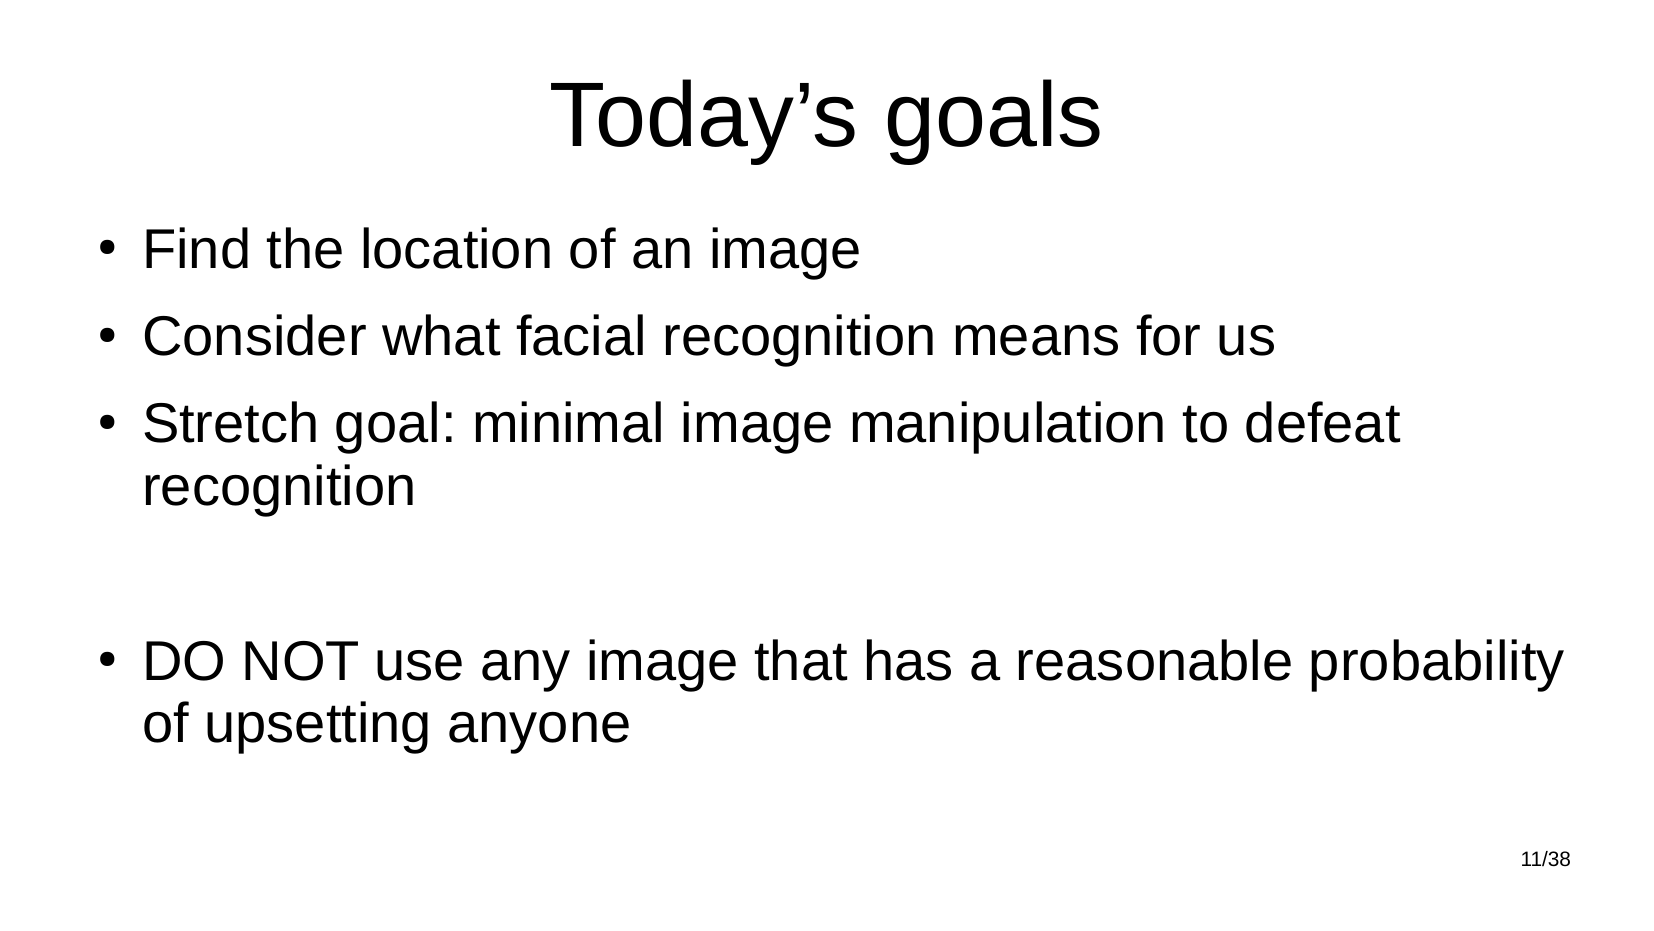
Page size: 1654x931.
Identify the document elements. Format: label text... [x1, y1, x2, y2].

list Find the location of an image Consider what facial recognition means for us Stretch goal: minimal image manipulation to defeat recognition DO NOT use any image that has a reasonable probability of upsetting anyone [82, 217, 1571, 758]
title Today’s goals [82, 37, 1571, 193]
